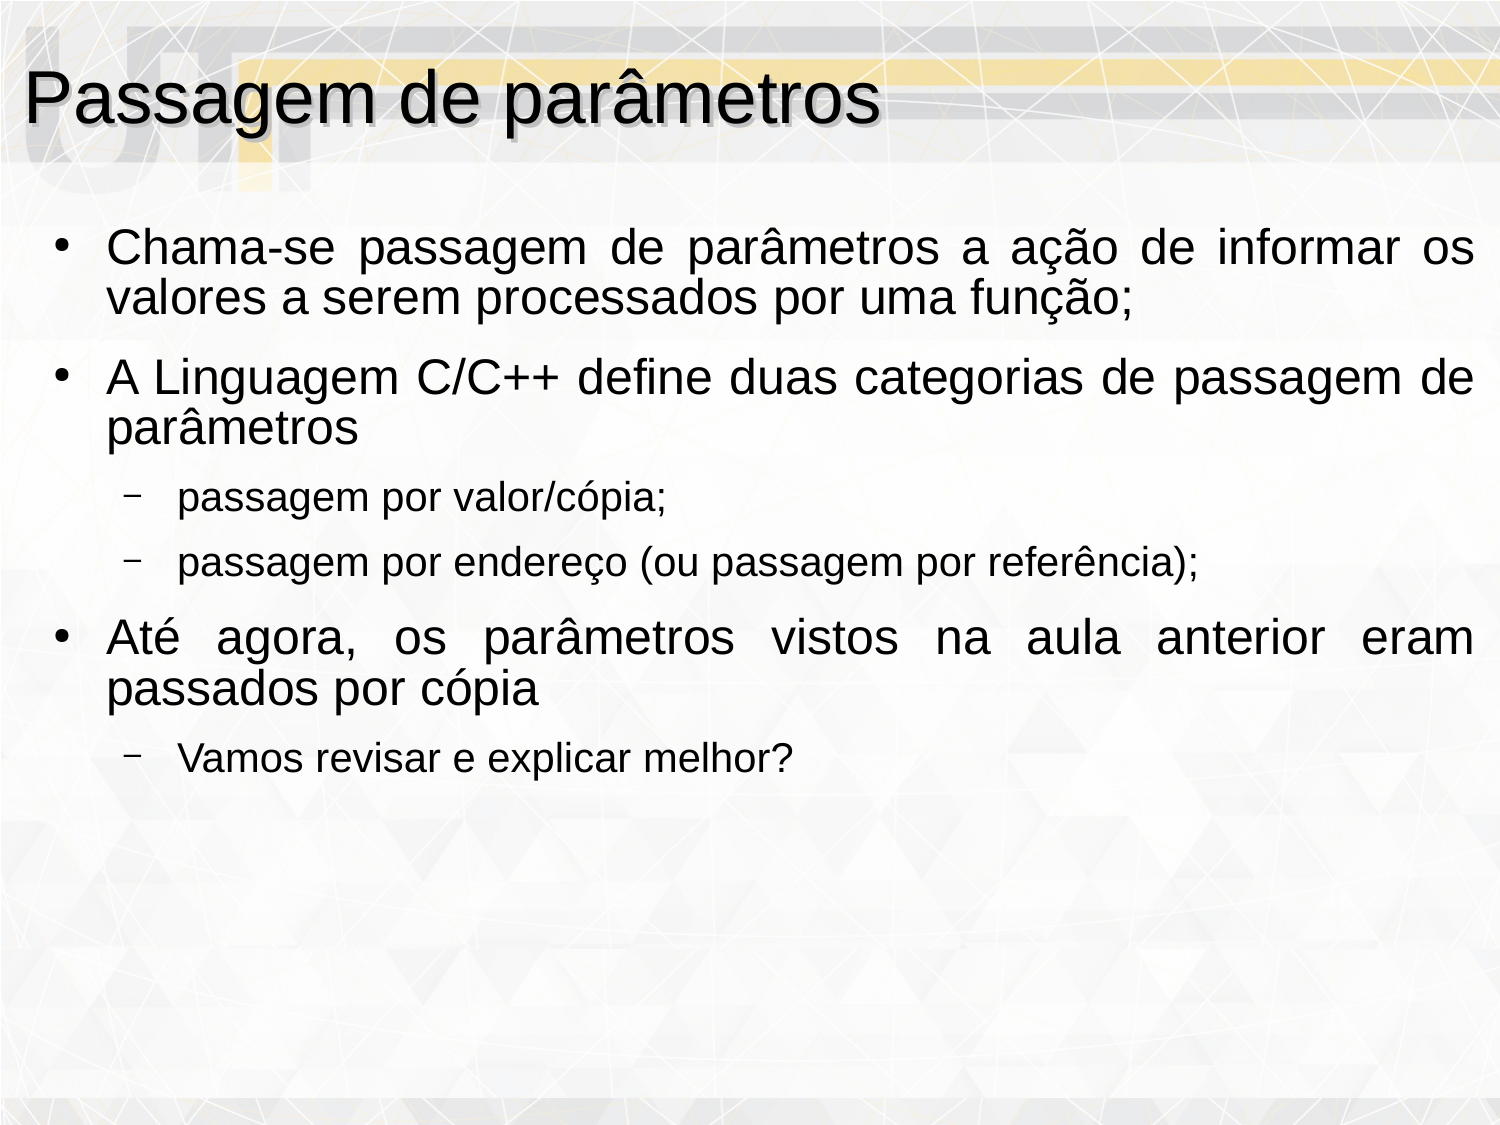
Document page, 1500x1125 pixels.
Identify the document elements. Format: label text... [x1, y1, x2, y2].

list Chama-se passagem de parâmetros a ação de informar os valores a serem processados por uma função; A Linguagem C/C++ define duas categorias de passagem de parâmetros passagem por valor/cópia; passagem por endereço (ou passagem por referência); Até agora, os parâmetros vistos na aula anterior eram passados por cópia Vamos revisar e explicar melhor? [35, 224, 1477, 1087]
title Passagem de parâmetros [23, 18, 1489, 178]
